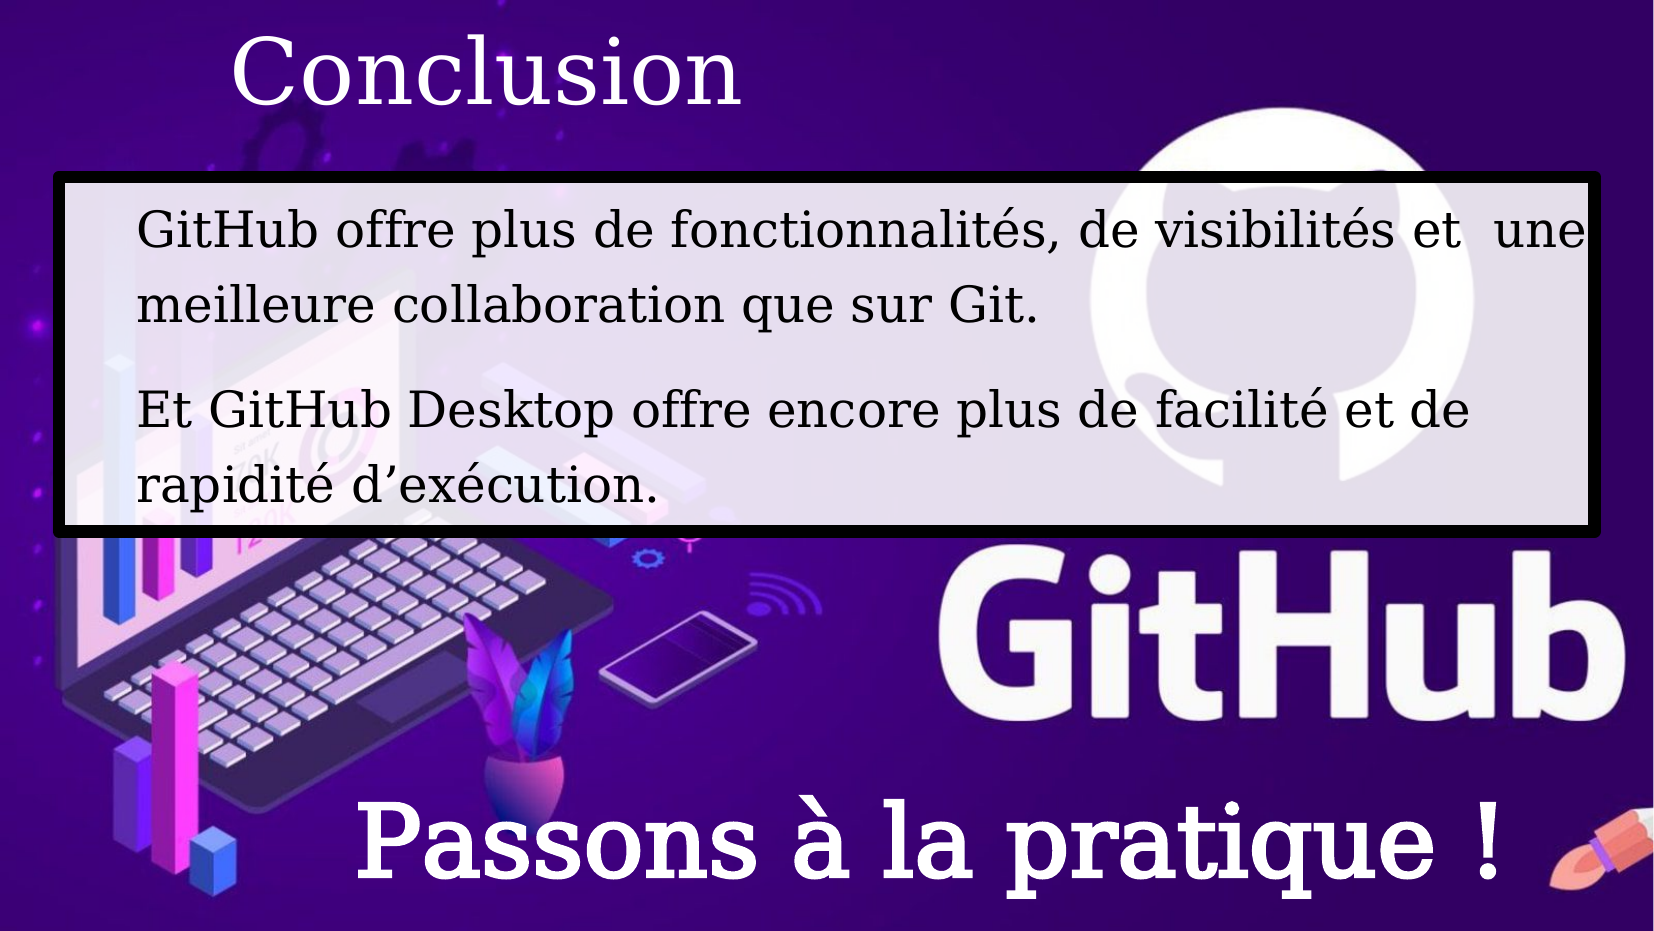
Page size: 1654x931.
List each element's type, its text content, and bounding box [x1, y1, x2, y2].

list GitHub offre plus de fonctionnalités, de visibilités et une meilleure collaboration que sur Git. Et GitHub Desktop offre encore plus de facilité et de rapidité d’exécution. [59, 177, 1595, 532]
picture [0, 0, 1654, 931]
title Conclusion [0, 0, 975, 156]
text_box Passons à la pratique ! [354, 797, 1654, 931]
